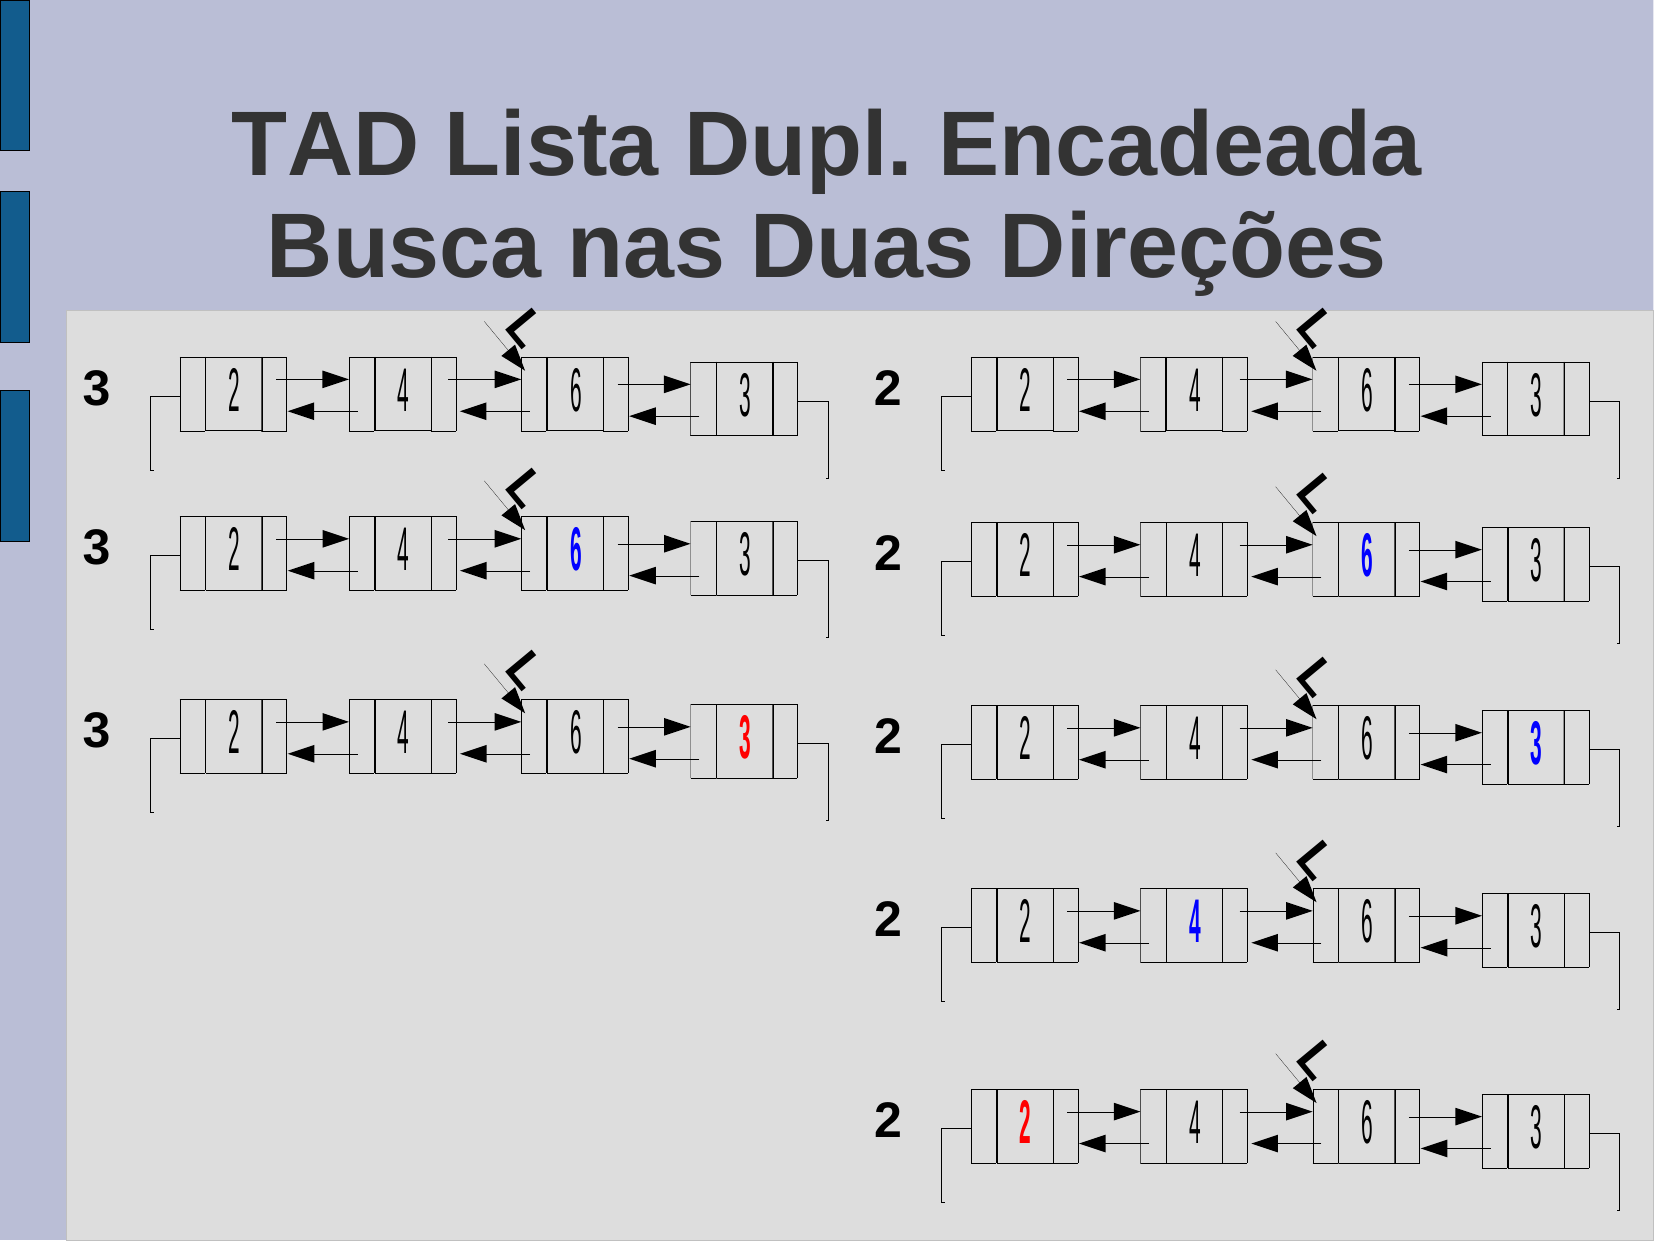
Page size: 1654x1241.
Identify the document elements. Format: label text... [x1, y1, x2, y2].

chart [1481, 710, 1590, 790]
chart [971, 522, 1080, 602]
text_box 2 [874, 360, 902, 418]
chart [971, 705, 1080, 785]
chart [1312, 1089, 1421, 1169]
chart [179, 356, 288, 436]
text_box 2 [874, 891, 903, 949]
chart [179, 516, 288, 596]
chart [690, 361, 799, 441]
chart [1140, 1089, 1249, 1169]
chart [348, 356, 458, 436]
chart [179, 699, 288, 779]
chart [521, 699, 630, 779]
chart [1140, 356, 1249, 436]
chart [1481, 893, 1590, 973]
chart [521, 516, 630, 596]
text_box 3 [82, 702, 111, 760]
text_box 2 [874, 708, 902, 766]
chart [1140, 888, 1249, 968]
chart [971, 888, 1080, 968]
chart [1312, 705, 1421, 785]
chart [521, 356, 630, 436]
chart [1312, 356, 1421, 436]
chart [690, 704, 799, 784]
text_box 3 [82, 360, 111, 418]
chart [690, 521, 799, 601]
text_box 2 [874, 525, 902, 583]
chart [970, 356, 1079, 436]
title TAD Lista Dupl. Encadeada Busca nas Duas Direções [121, 91, 1534, 299]
text_box 3 [82, 519, 111, 577]
chart [971, 1089, 1080, 1169]
chart [1312, 522, 1421, 602]
chart [1140, 522, 1249, 602]
chart [1481, 527, 1590, 607]
chart [1481, 361, 1590, 441]
chart [349, 516, 458, 596]
chart [1481, 1094, 1590, 1174]
chart [1312, 888, 1421, 968]
chart [349, 699, 458, 779]
chart [1140, 705, 1249, 785]
text_box 2 [874, 1092, 903, 1150]
